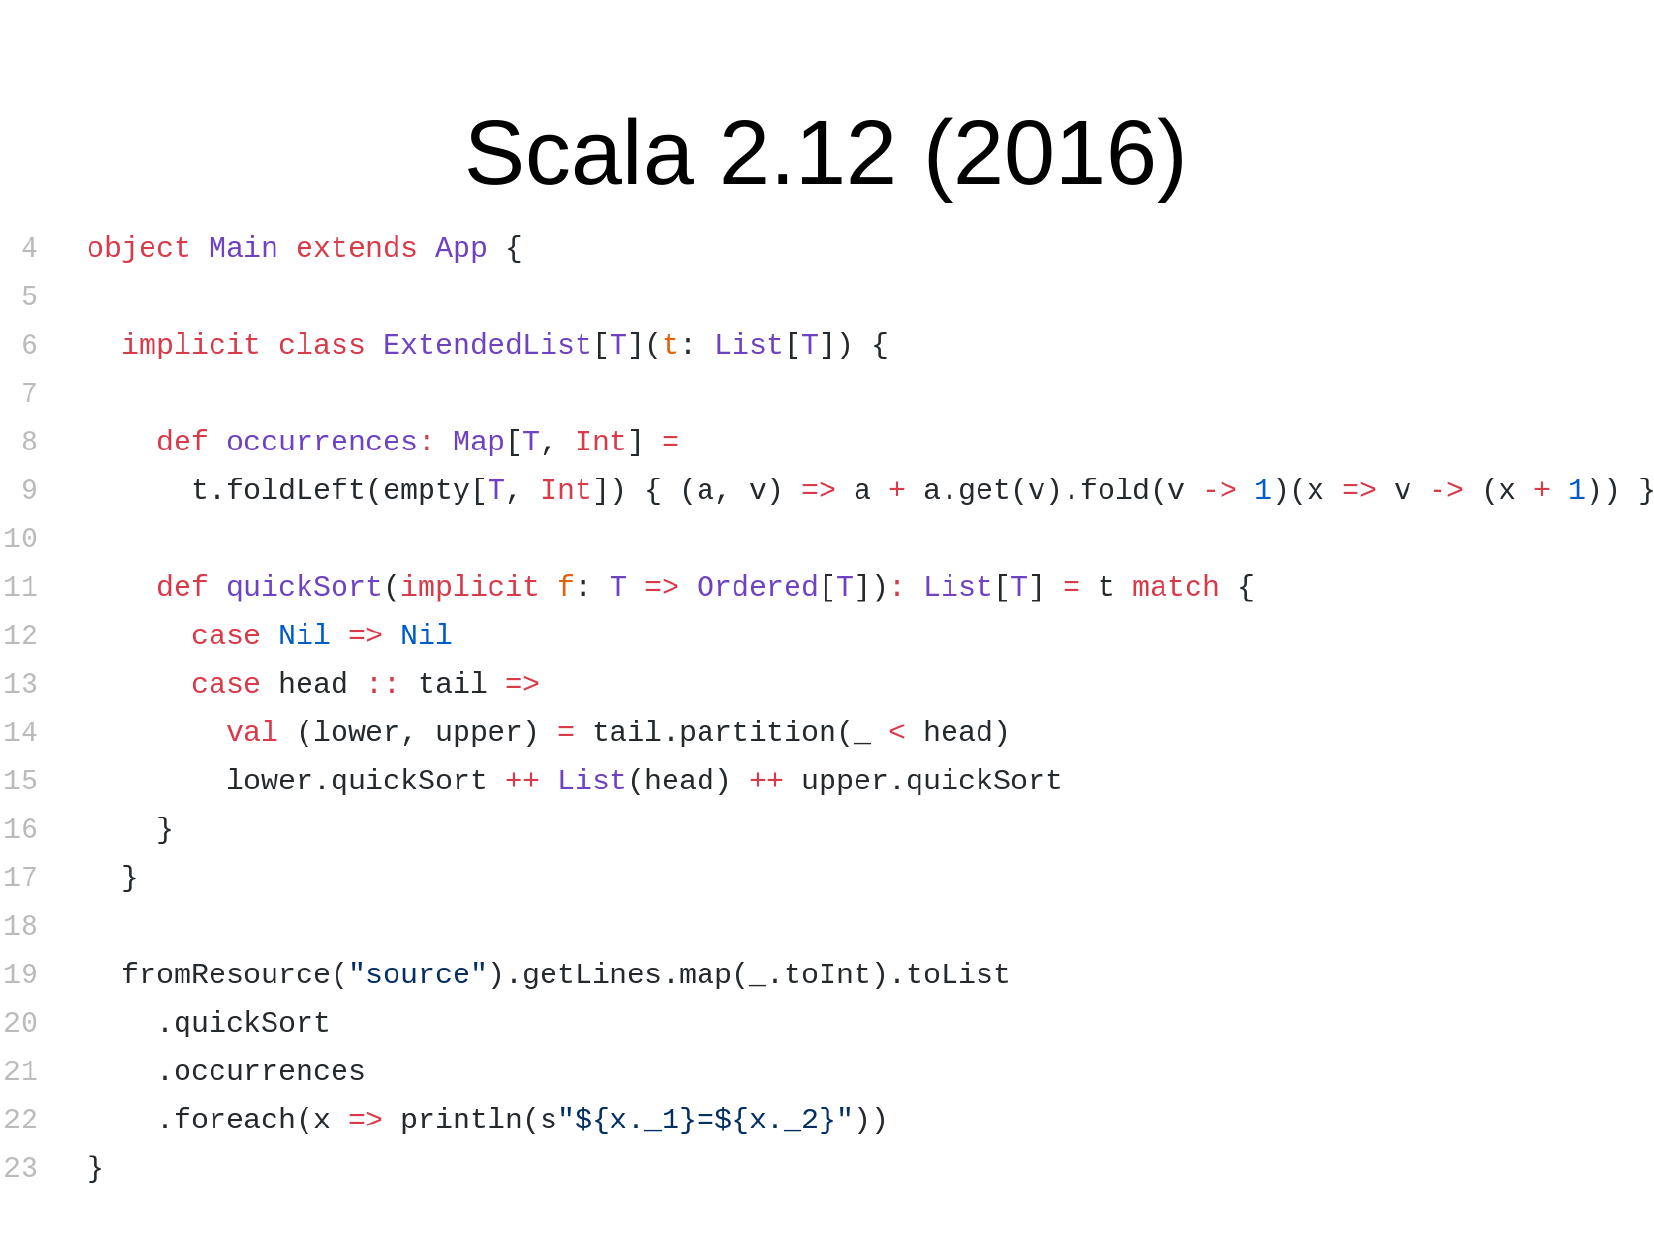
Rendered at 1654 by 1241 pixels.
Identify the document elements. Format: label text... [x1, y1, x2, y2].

title Scala 2.12 (2016) [82, 49, 1571, 233]
picture [0, 233, 1654, 1186]
